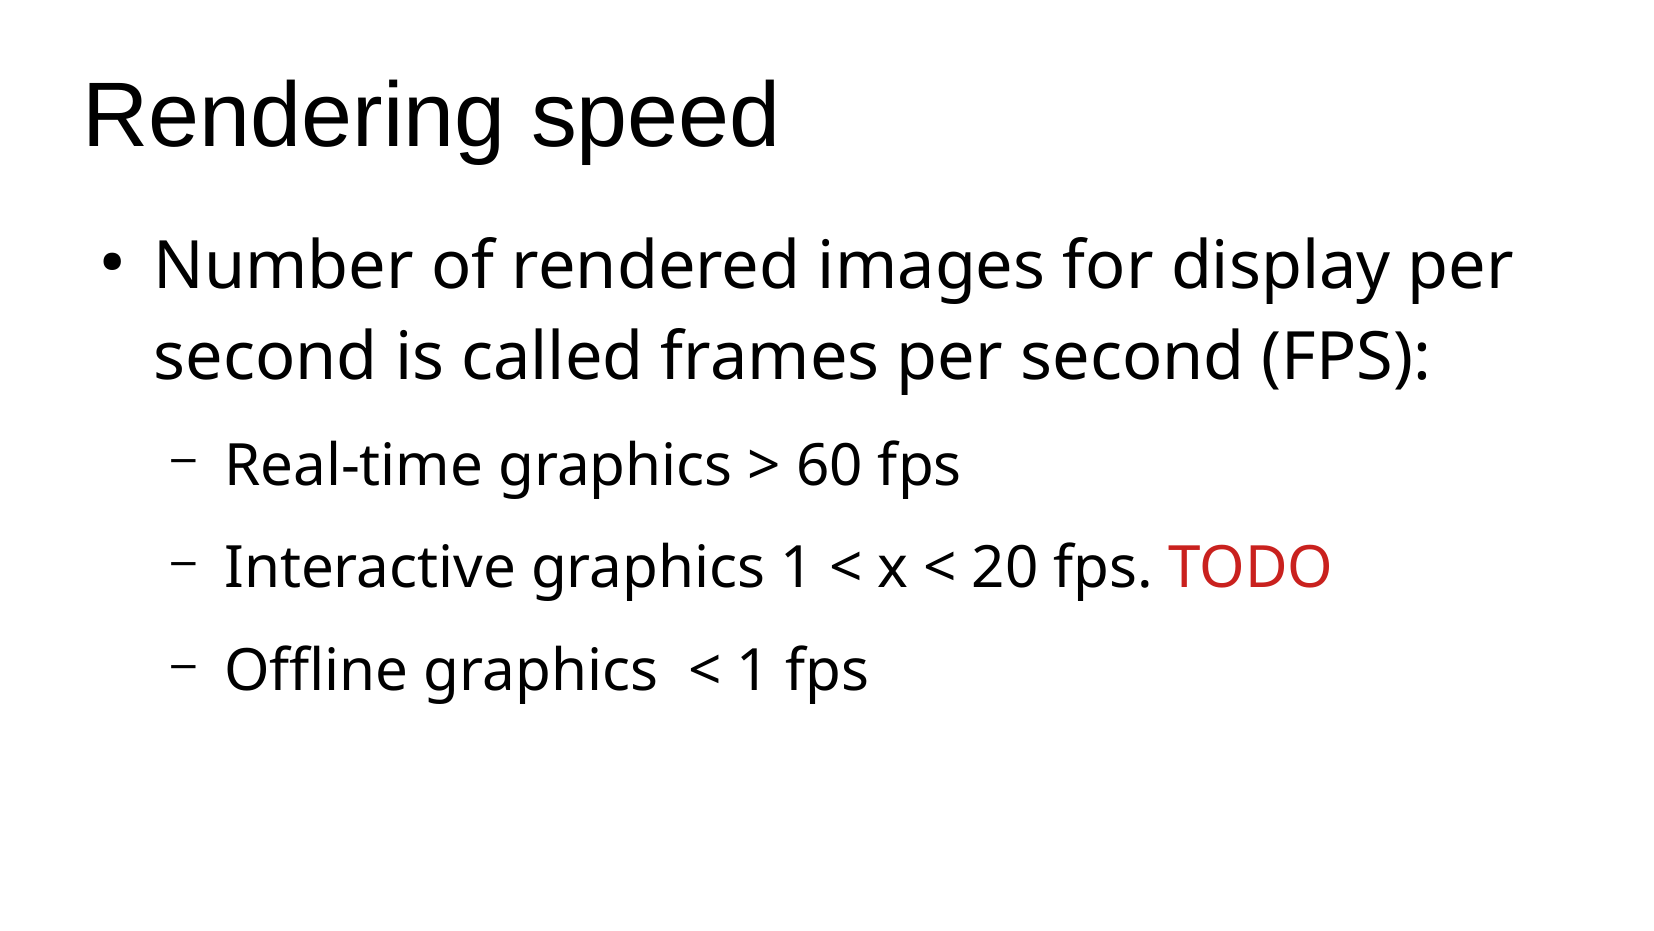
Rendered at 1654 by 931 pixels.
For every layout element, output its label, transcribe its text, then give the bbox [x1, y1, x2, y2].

list Number of rendered images for display per second is called frames per second (FPS): Real-time graphics > 60 fps Interactive graphics 1 < x < 20 fps. TODO Offline graphics < 1 fps [82, 217, 1571, 758]
title Rendering speed [82, 37, 1571, 193]
